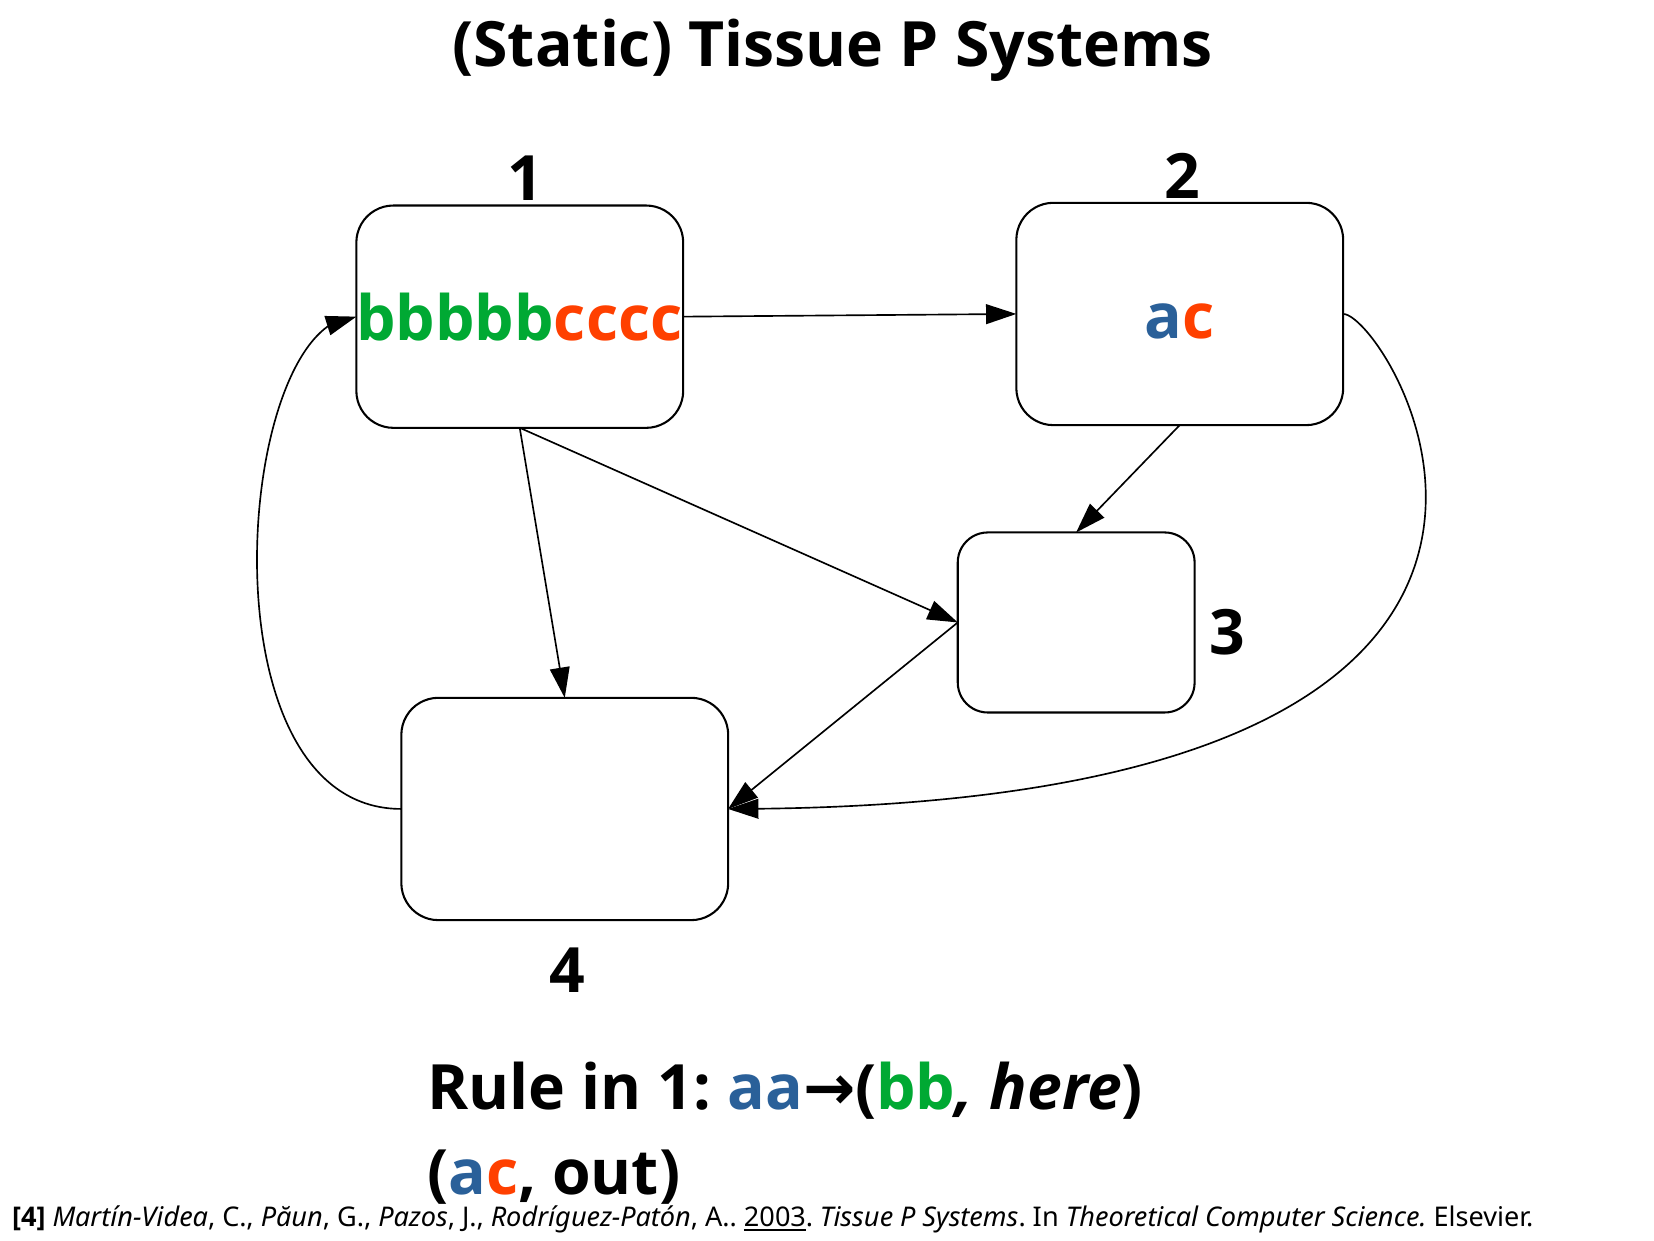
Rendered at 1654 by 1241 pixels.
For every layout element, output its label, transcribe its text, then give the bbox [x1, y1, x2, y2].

title (Static) Tissue P Systems [0, 1, 1651, 84]
text_box ac [1016, 202, 1344, 426]
text_box 4 [534, 918, 601, 1016]
text_box [4] Martín-Videa, C., Păun, G., Pazos, J., Rodríguez-Patón, A.. 2003. Tissue P Systems. In Theoretical Computer Science. Elsevier. [0, 1190, 1654, 1241]
text_box bbbbbcccc [356, 205, 684, 428]
text_box Rule in 1: aa→(bb, here)(ac, out) [412, 1035, 1255, 1215]
text_box 1 [492, 126, 558, 224]
text_box 2 [1149, 124, 1215, 222]
text_box 3 [1194, 580, 1261, 678]
